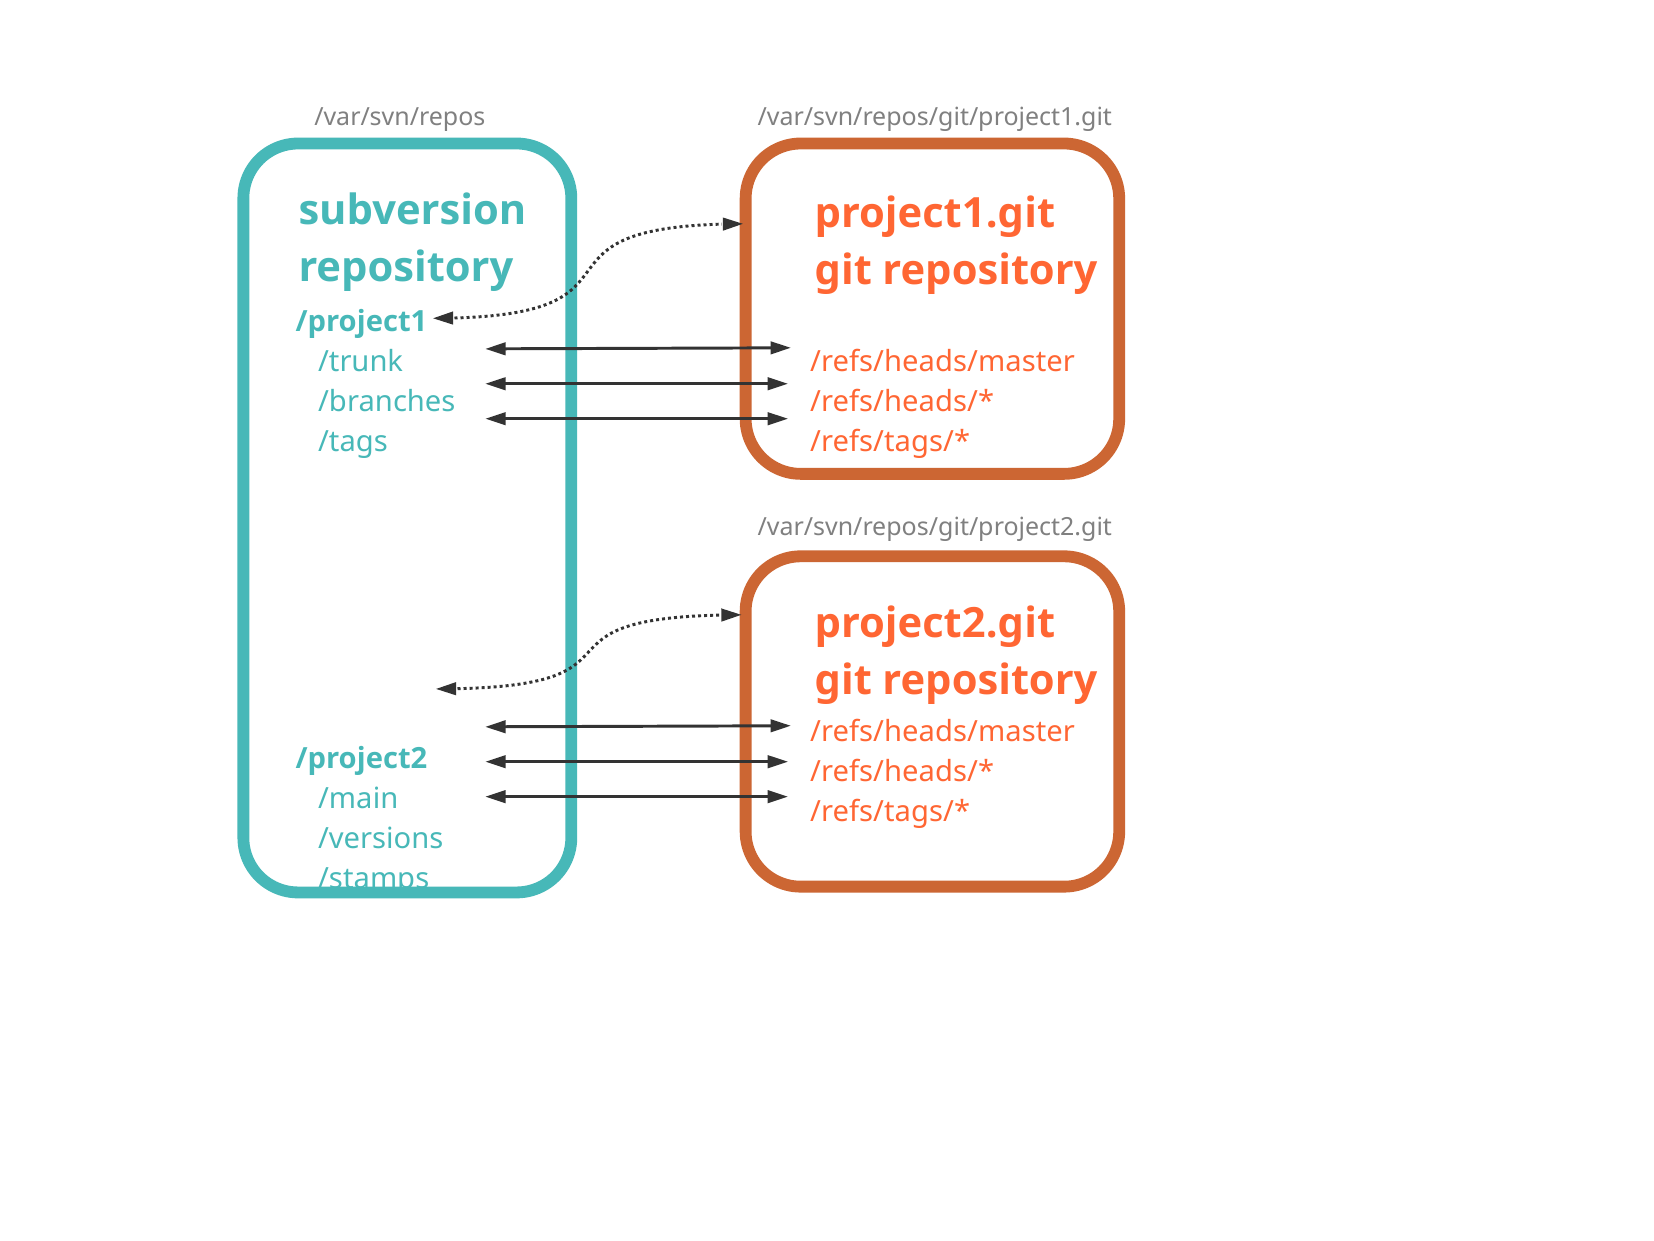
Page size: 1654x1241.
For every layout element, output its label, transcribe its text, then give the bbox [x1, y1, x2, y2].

text_box /refs/heads/master /refs/heads/* /refs/tags/* [795, 702, 1092, 854]
text_box /project1 /trunk /branches /tags /project2 /main /versions /stamps [280, 293, 474, 819]
text_box project1.git git repository [799, 175, 1104, 288]
text_box subversion repository [283, 172, 549, 285]
text_box /var/svn/repos [299, 91, 501, 136]
text_box /refs/heads/master /refs/heads/* /refs/tags/* [795, 293, 1092, 444]
text_box project2.git git repository [799, 585, 1104, 698]
text_box /var/svn/repos/git/project1.git [742, 91, 1129, 136]
text_box /var/svn/repos/git/project2.git [742, 501, 1129, 546]
